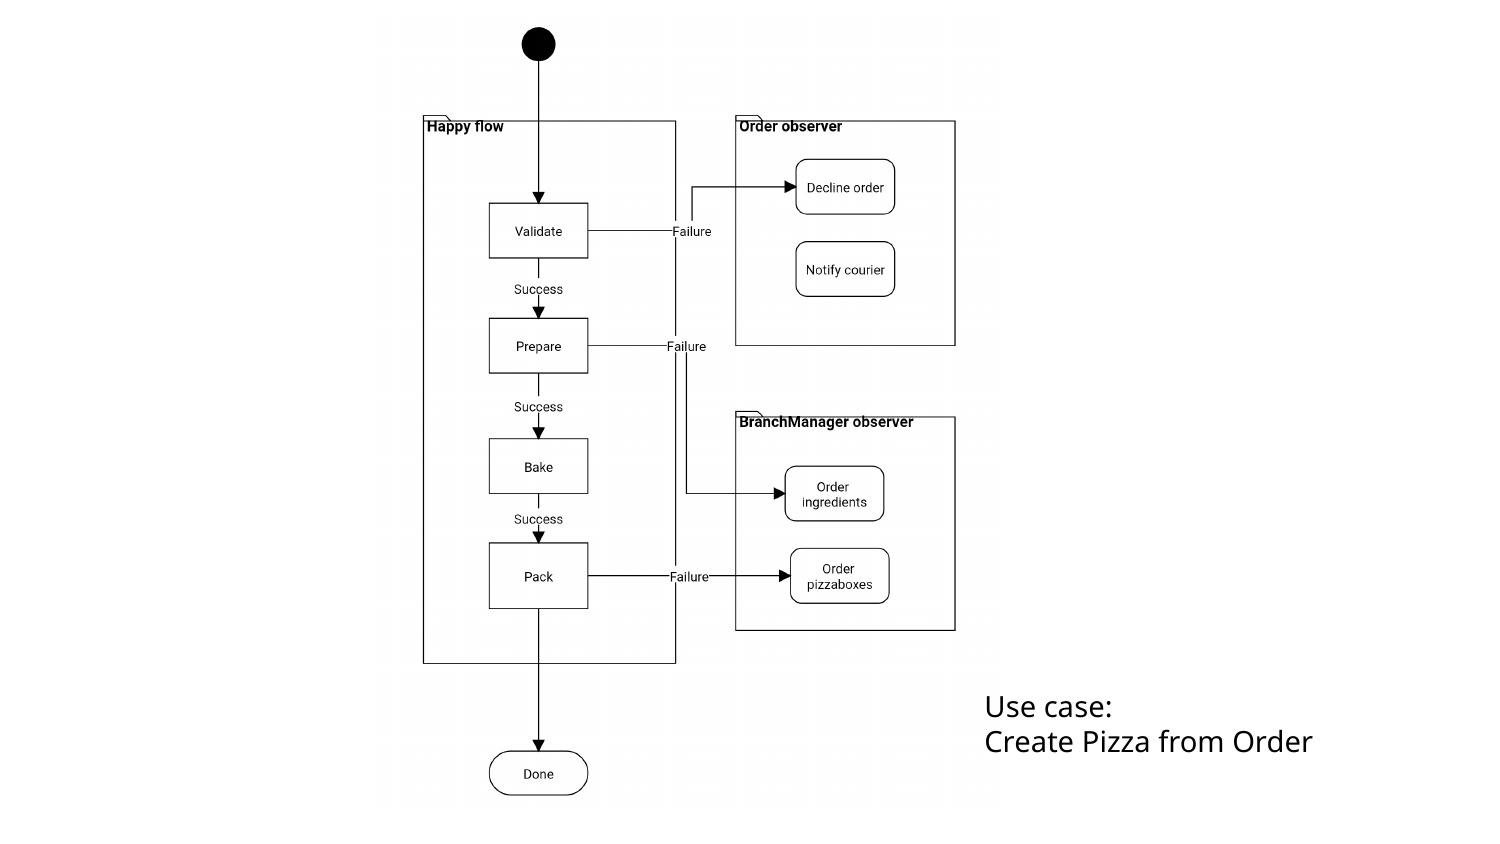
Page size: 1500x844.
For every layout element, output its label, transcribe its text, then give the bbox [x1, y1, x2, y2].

picture [375, 14, 999, 808]
text_box Use case: Create Pizza from Order [969, 673, 1368, 781]
